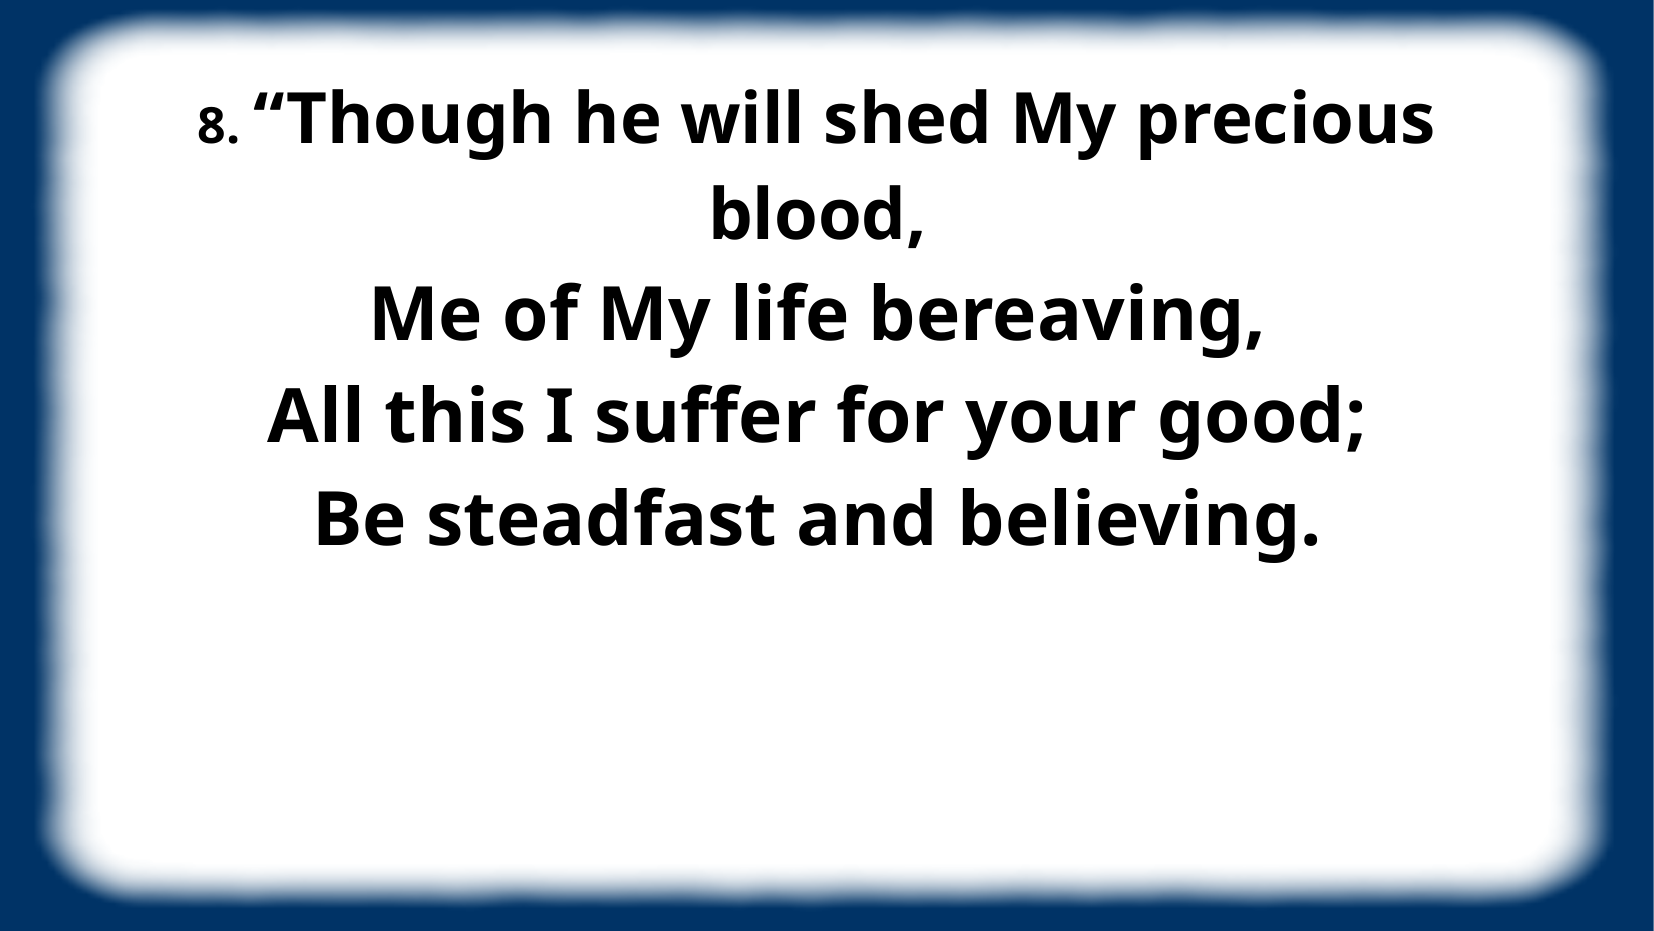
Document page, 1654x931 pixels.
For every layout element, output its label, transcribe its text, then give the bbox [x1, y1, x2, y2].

picture [0, 0, 1654, 931]
text_box 8. “Though he will shed My precious blood, Me of My life bereaving, All this I suffer for your good; Be steadfast and believing. [90, 60, 1546, 469]
